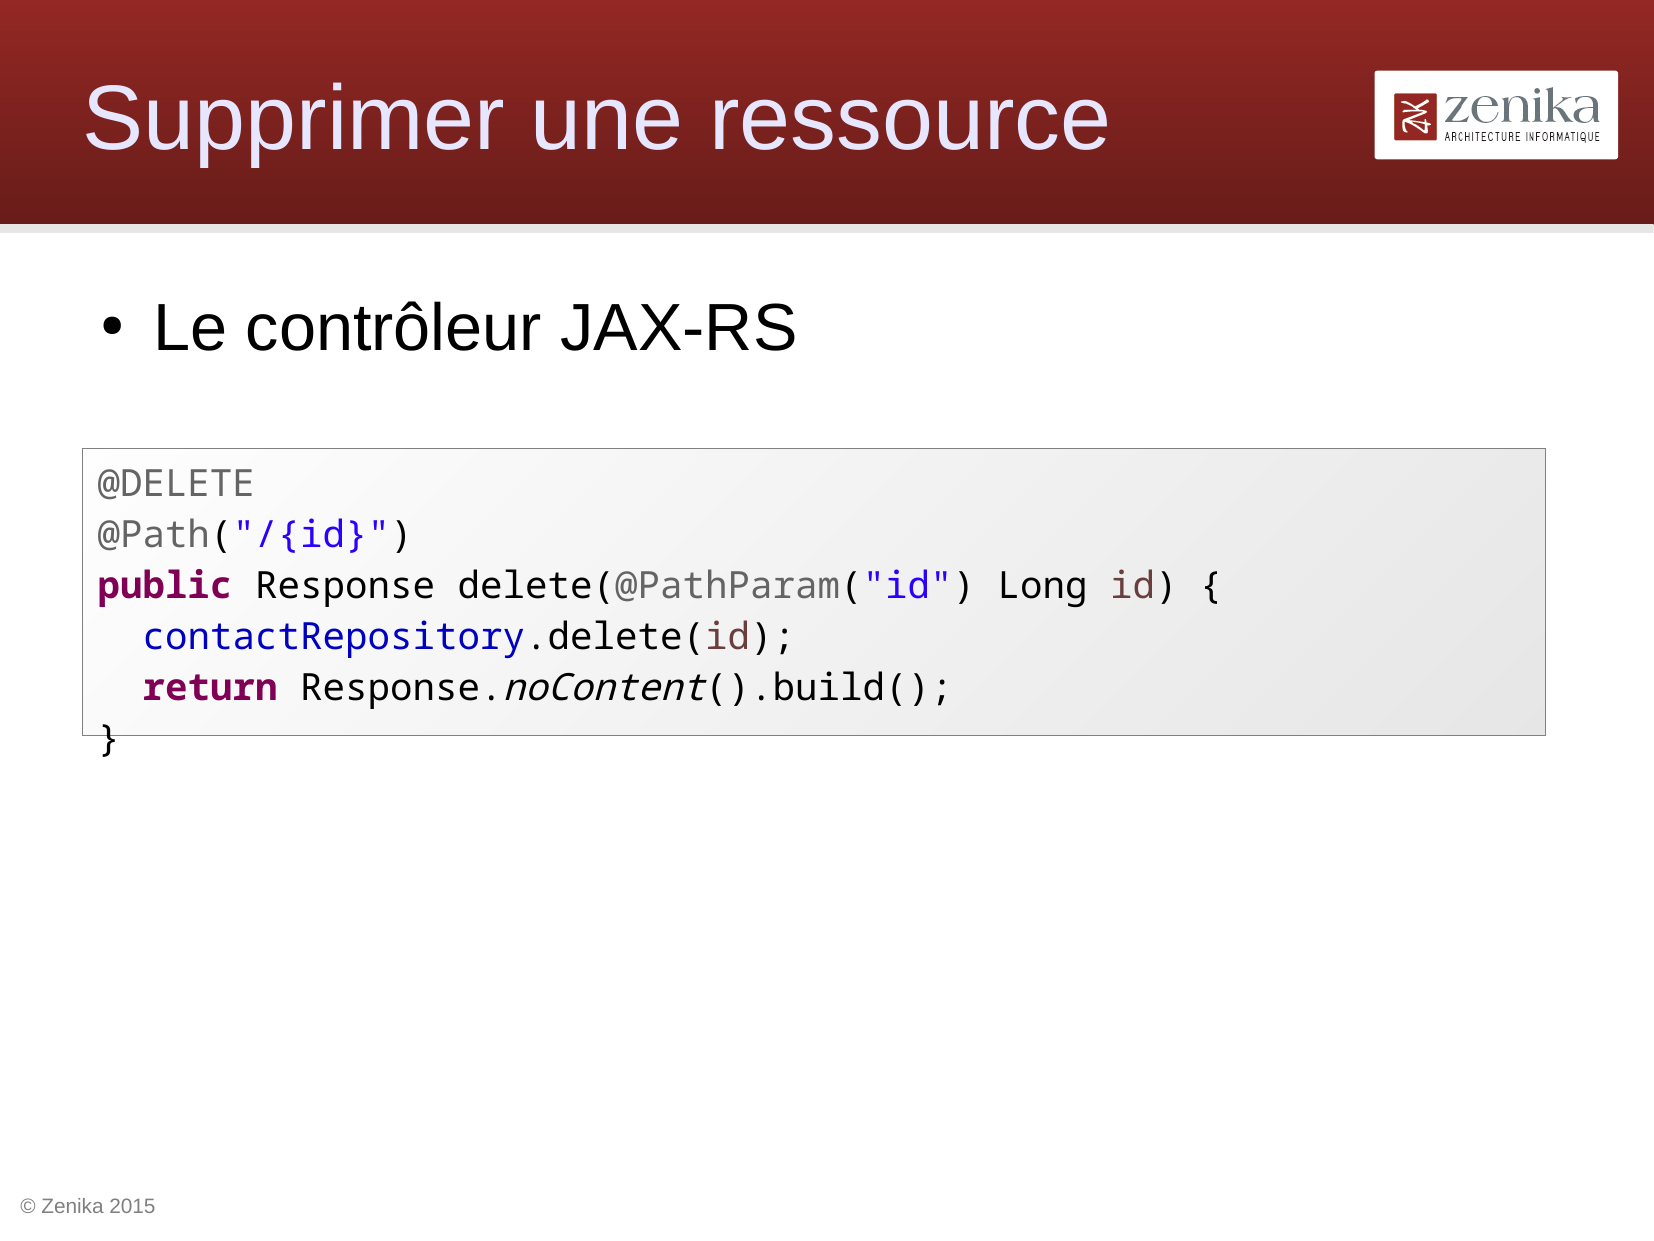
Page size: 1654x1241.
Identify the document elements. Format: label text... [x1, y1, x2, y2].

title Supprimer une ressource [82, 13, 1571, 222]
list Le contrôleur JAX-RS [82, 290, 1538, 448]
picture [1571, 82, 1600, 149]
list Le contrôleur JAX-RS [82, 736, 1538, 1010]
text_box @DELETE @Path("/{id}") public Response delete(@PathParam("id") Long id) { contactRepository.delete(id); return Response.noContent().build(); } [82, 448, 1546, 736]
